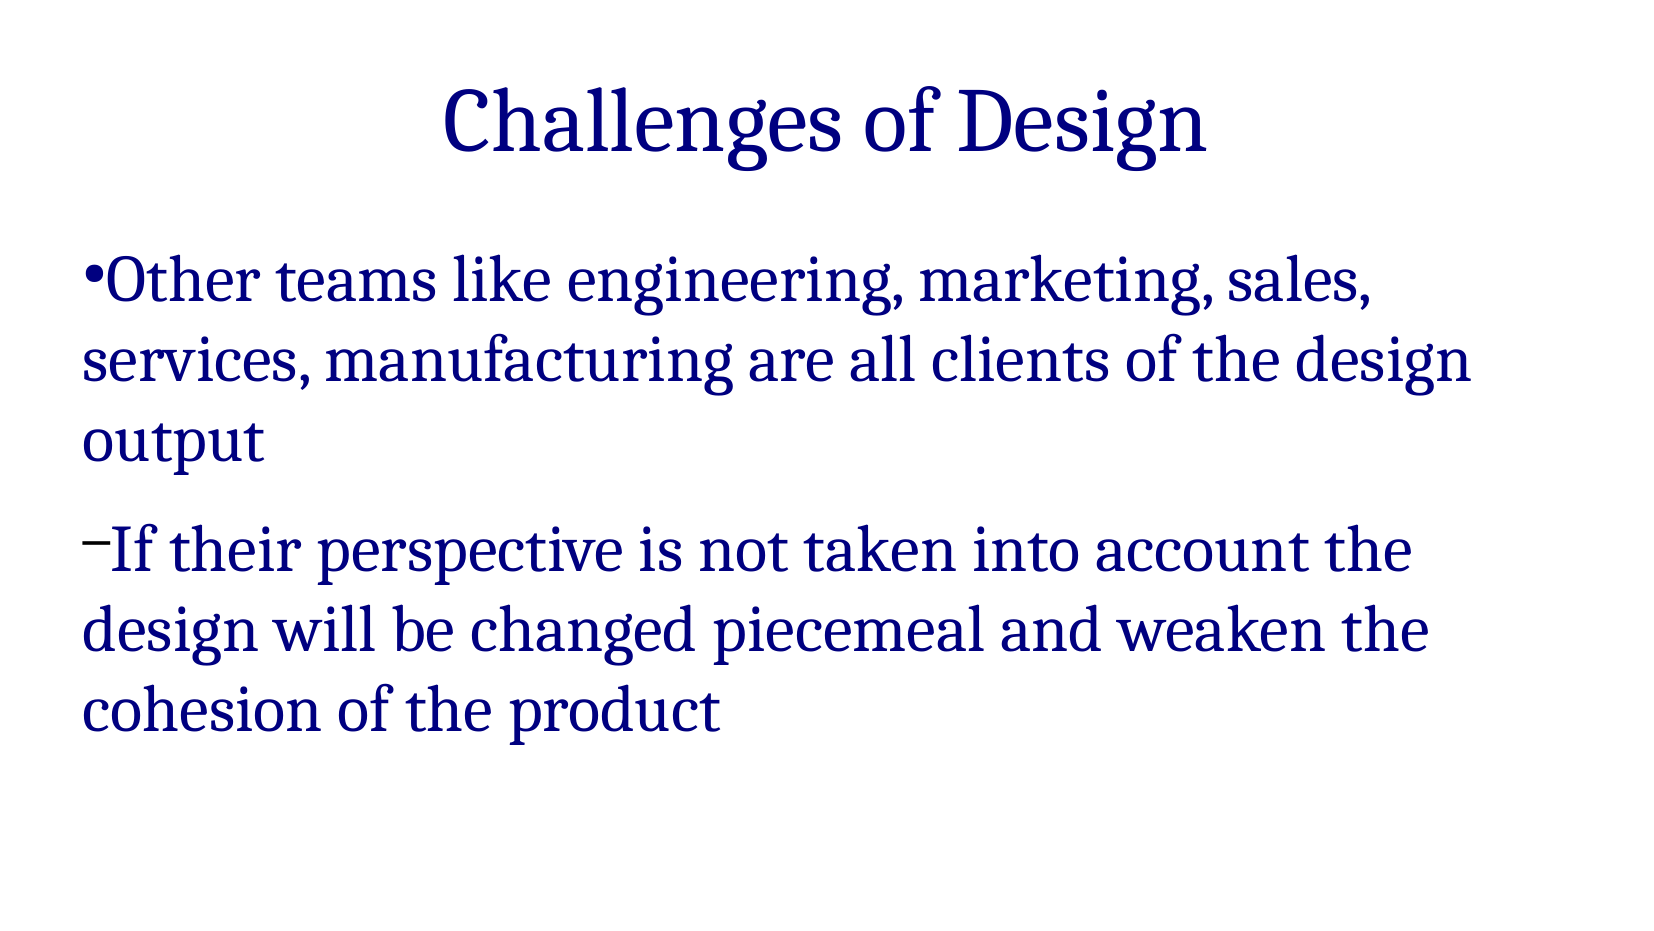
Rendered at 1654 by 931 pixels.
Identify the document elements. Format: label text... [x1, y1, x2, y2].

title Challenges of Design [82, 37, 1571, 193]
list Other teams like engineering, marketing, sales, services, manufacturing are all clients of the design output If their perspective is not taken into account the design will be changed piecemeal and weaken the cohesion of the product [82, 235, 1571, 775]
